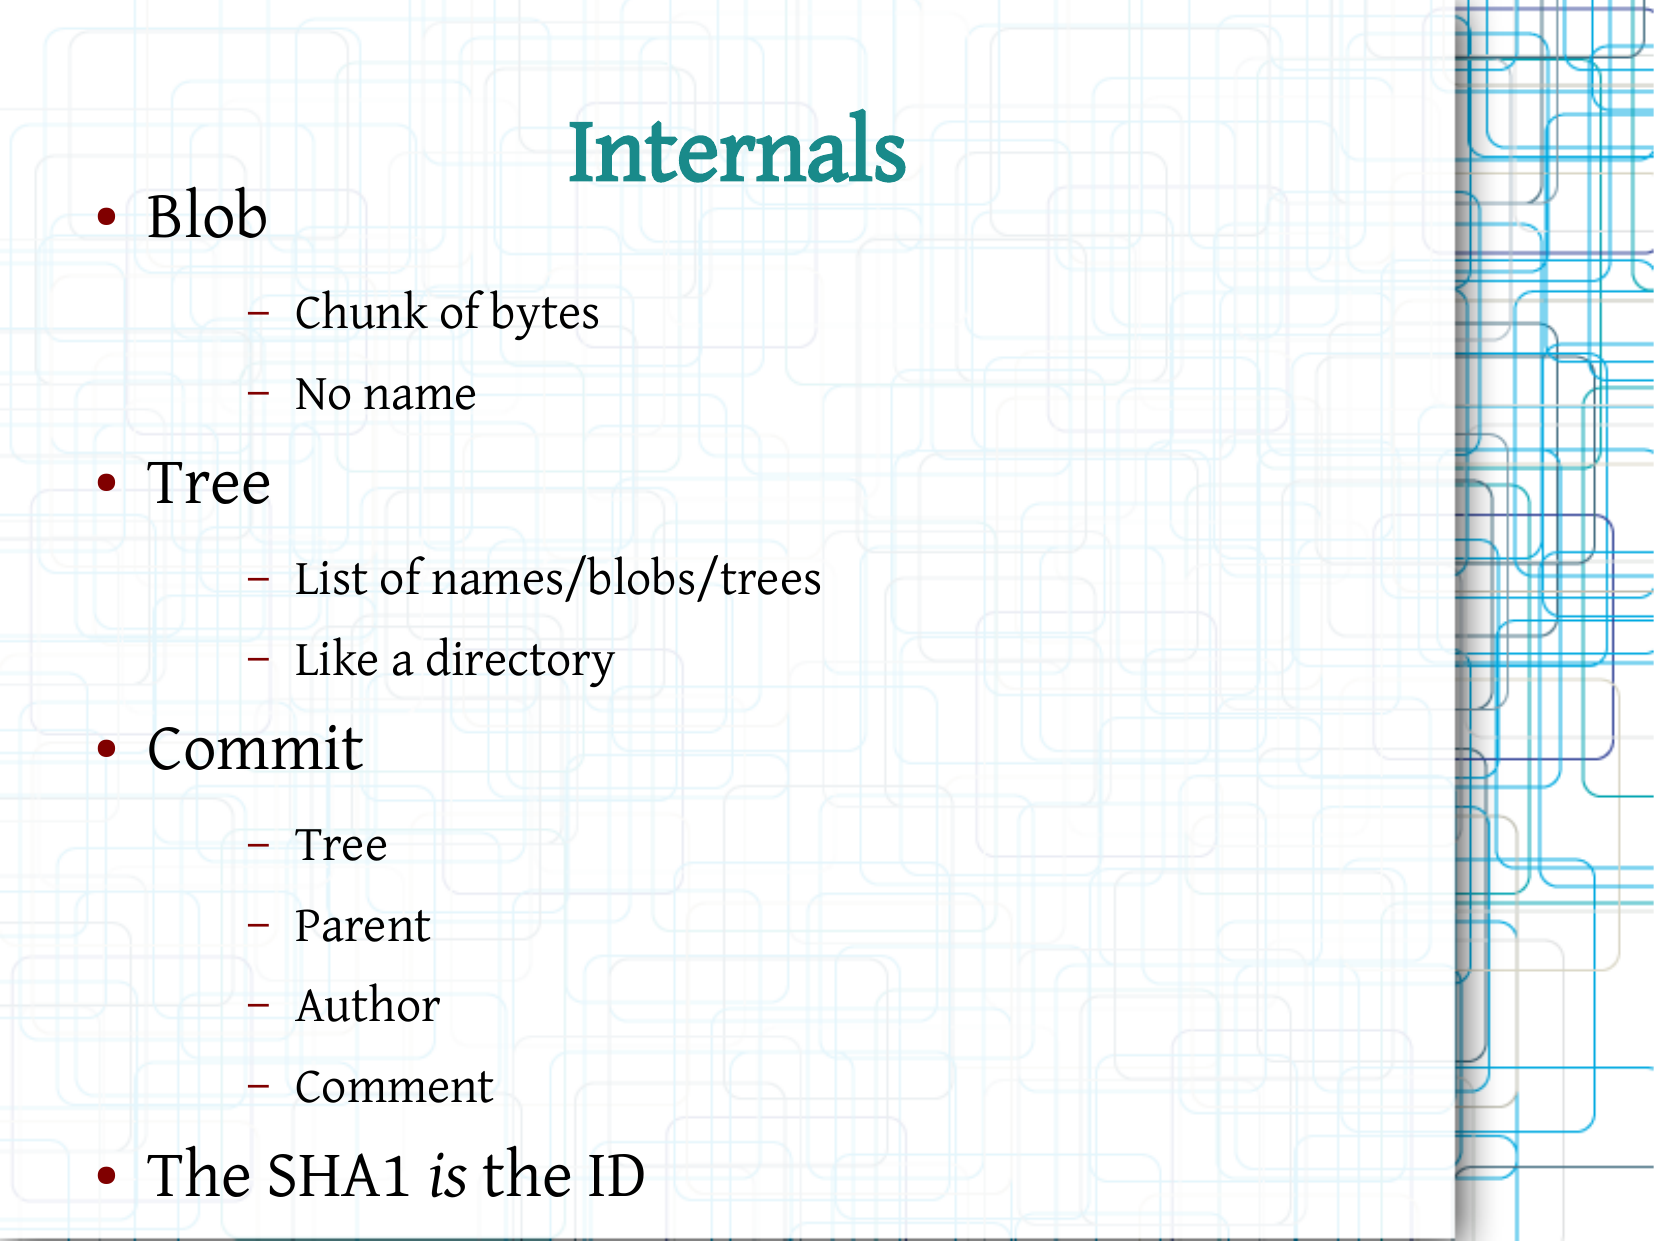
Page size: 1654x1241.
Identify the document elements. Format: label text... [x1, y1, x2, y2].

picture [0, 0, 1654, 1241]
list Blob Chunk of bytes No name Tree List of names/blobs/trees Like a directory Commit Tree Parent Author Comment The SHA1 is the ID [59, 180, 1394, 1216]
title Internals [59, 49, 1418, 257]
